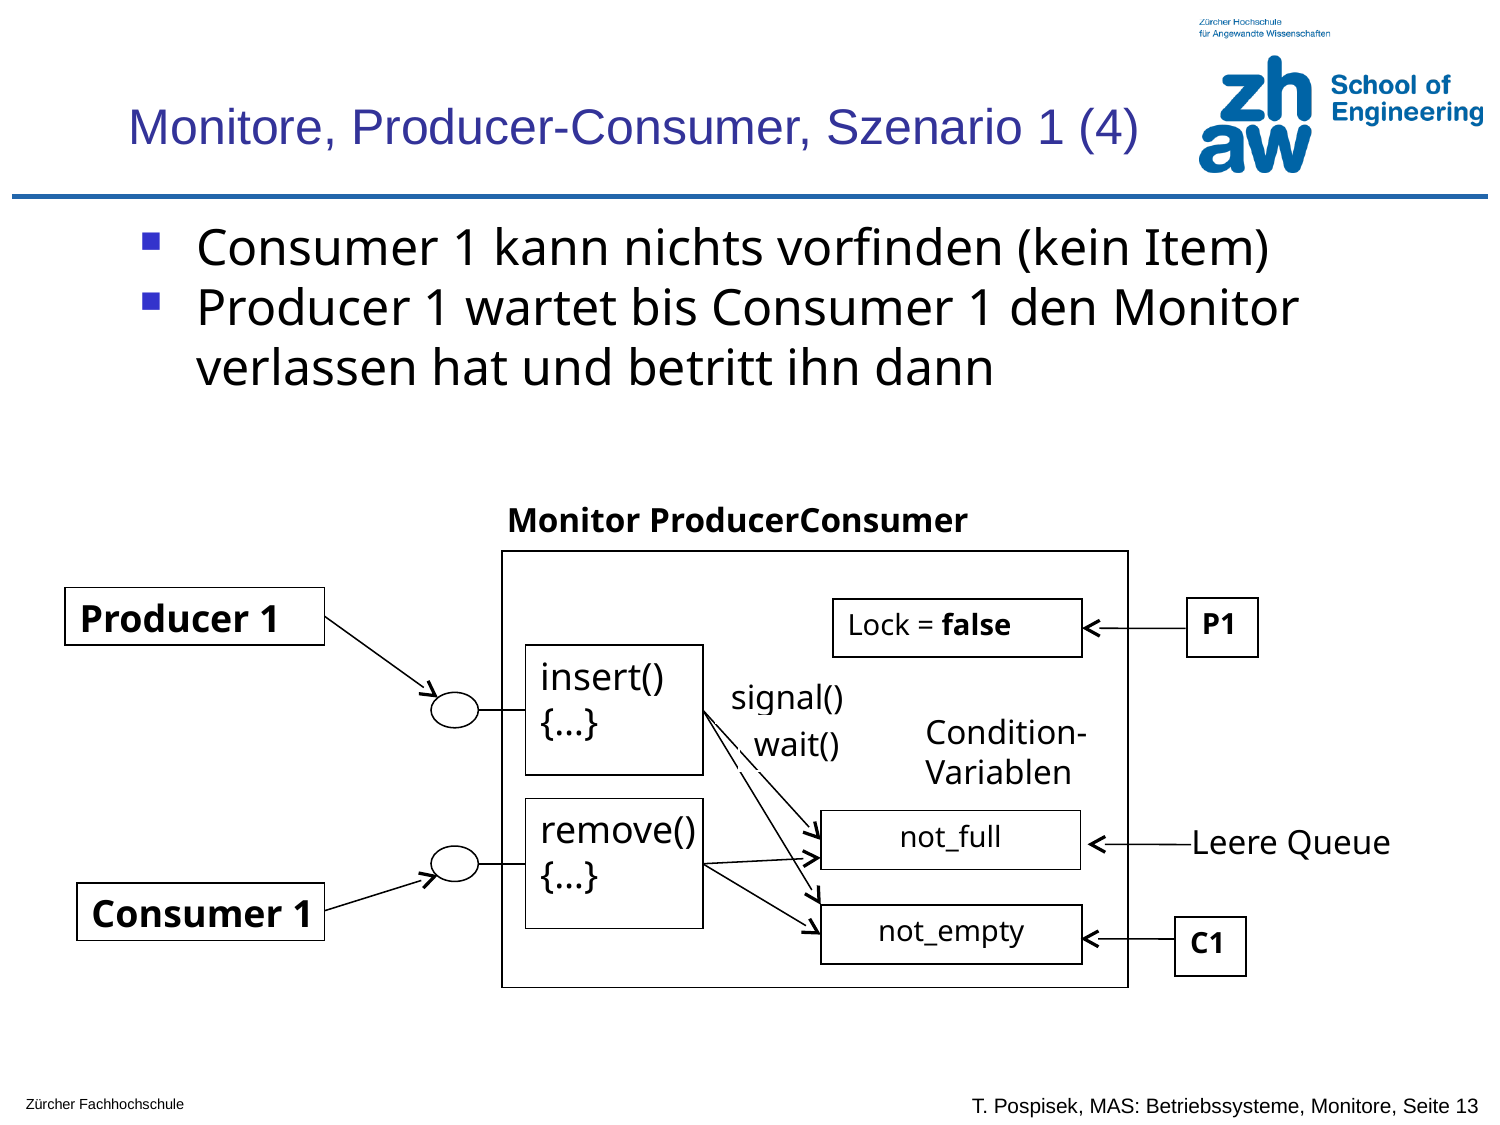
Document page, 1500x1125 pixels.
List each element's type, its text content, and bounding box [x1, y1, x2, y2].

text_box signal() [715, 668, 859, 724]
text_box Producer 1 [64, 587, 325, 646]
picture [1199, 19, 1483, 173]
text_box [501, 711, 790, 863]
text_box [430, 692, 479, 728]
text_box Leere Queue [1176, 814, 1407, 869]
text_box wait() [739, 716, 855, 771]
text_box Consumer 1 kann nichts vorfinden (kein Item) Producer 1 wartet bis Consumer 1 den Monitor verlassen hat und betritt ihn dann [124, 207, 1376, 403]
text_box remove() {…} [525, 798, 703, 929]
text_box [718, 724, 739, 747]
text_box not_empty [820, 904, 1082, 965]
text_box C1 [1175, 916, 1247, 977]
text_box Consumer 1 [76, 882, 325, 941]
text_box [501, 550, 1128, 988]
text_box [713, 724, 739, 766]
text_box Monitor ProducerConsumer [492, 491, 984, 547]
text_box Condition- Variablen [910, 704, 1103, 799]
text_box insert() {…} [525, 645, 703, 776]
text_box Lock = false [832, 599, 1082, 657]
text_box P1 [1187, 597, 1258, 657]
text_box [430, 846, 479, 882]
title Monitore, Producer-Consumer, Szenario 1 (4) [99, 50, 1379, 163]
text_box not_full [820, 810, 1081, 870]
